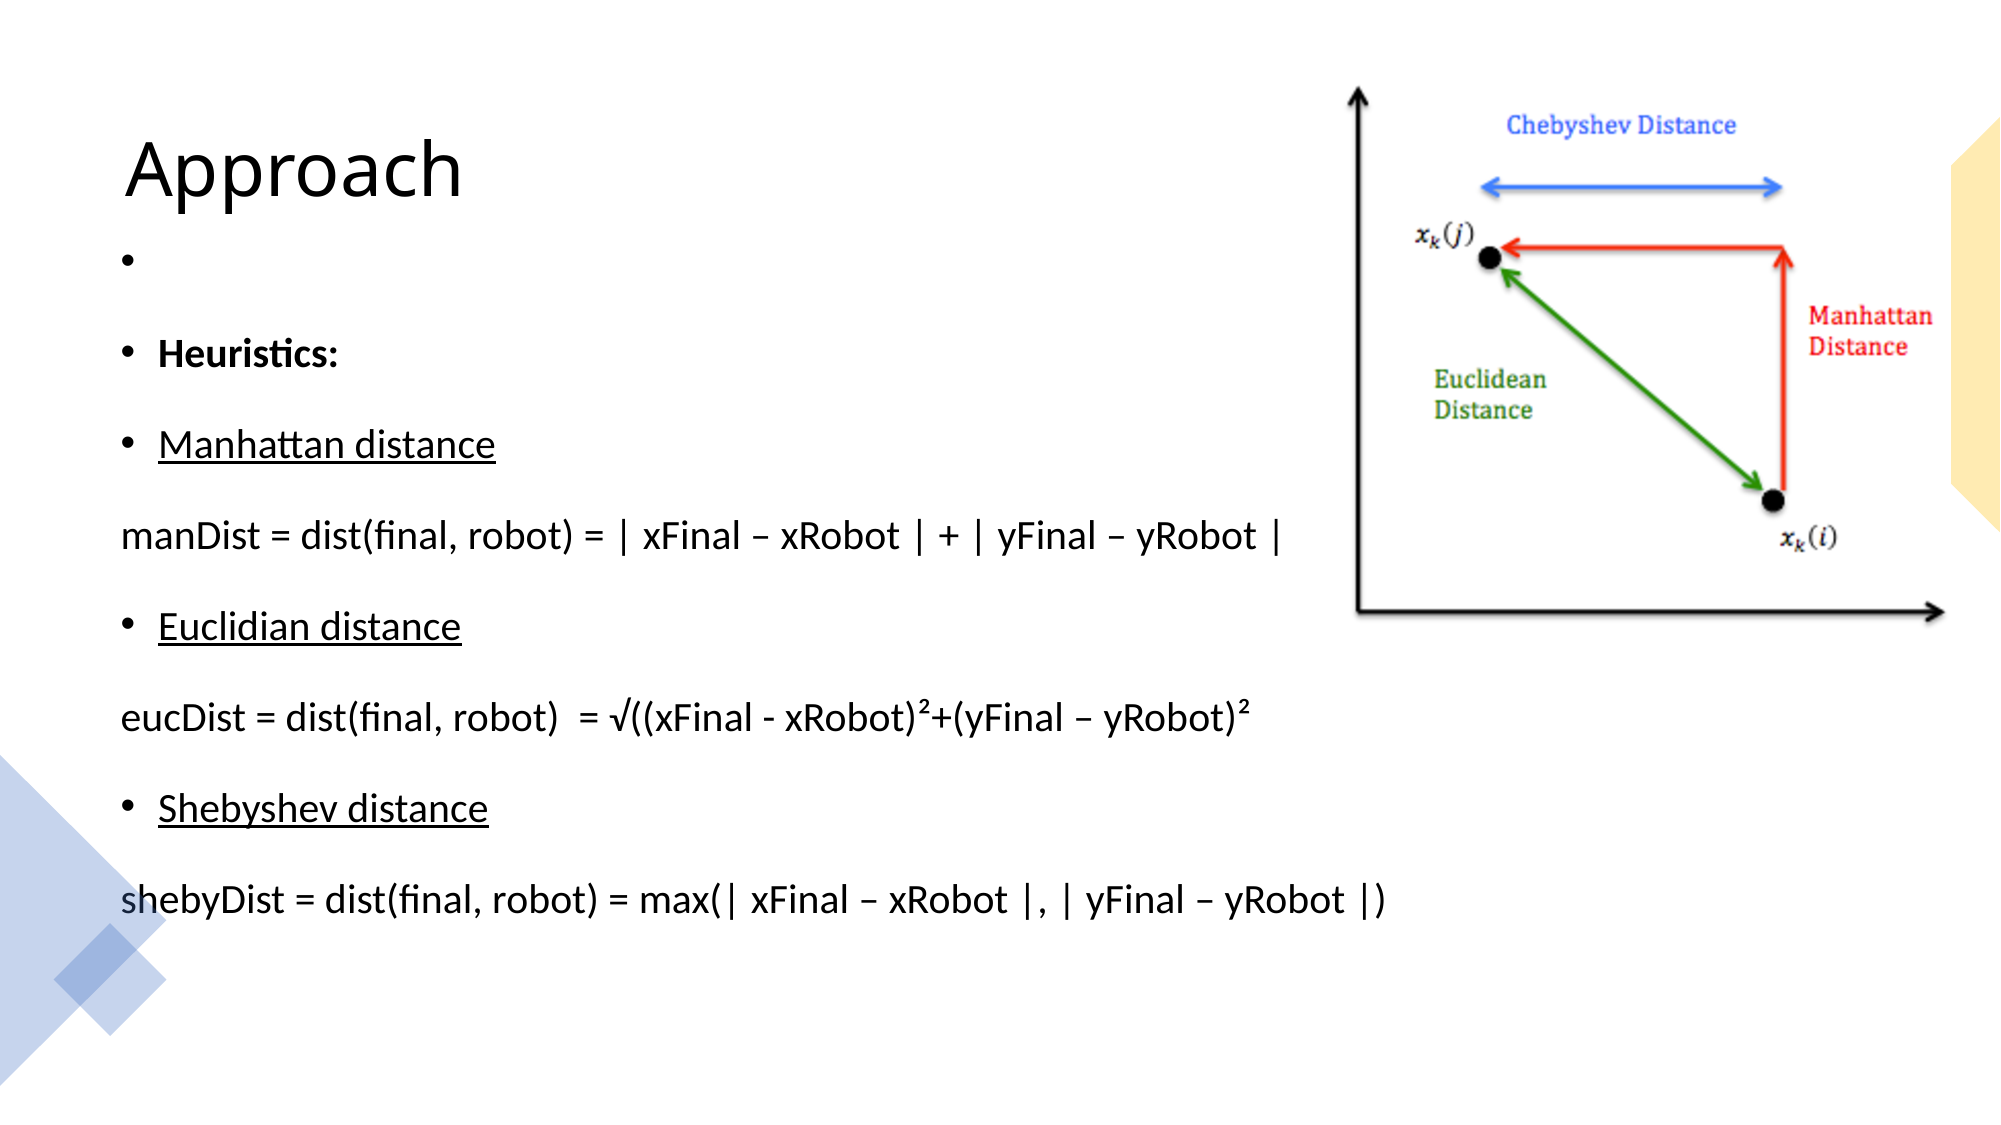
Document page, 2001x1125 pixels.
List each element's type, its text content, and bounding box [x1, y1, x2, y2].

picture [1342, 83, 1951, 630]
list Heuristics: Manhattan distance manDist = dist(final, robot) = | xFinal – xRobot | + | yFinal – yRobot | Euclidian distance eucDist = dist(final, robot) = √((xFinal - xRobot)²+(yFinal – yRobot)² Shebyshev distance shebyDist = dist(final, robot) = max(| xFinal – xRobot |, | yFinal – yRobot |) [105, 227, 1895, 1100]
title Approach [110, 78, 1899, 227]
text_box [0, 0, 2000, 1125]
